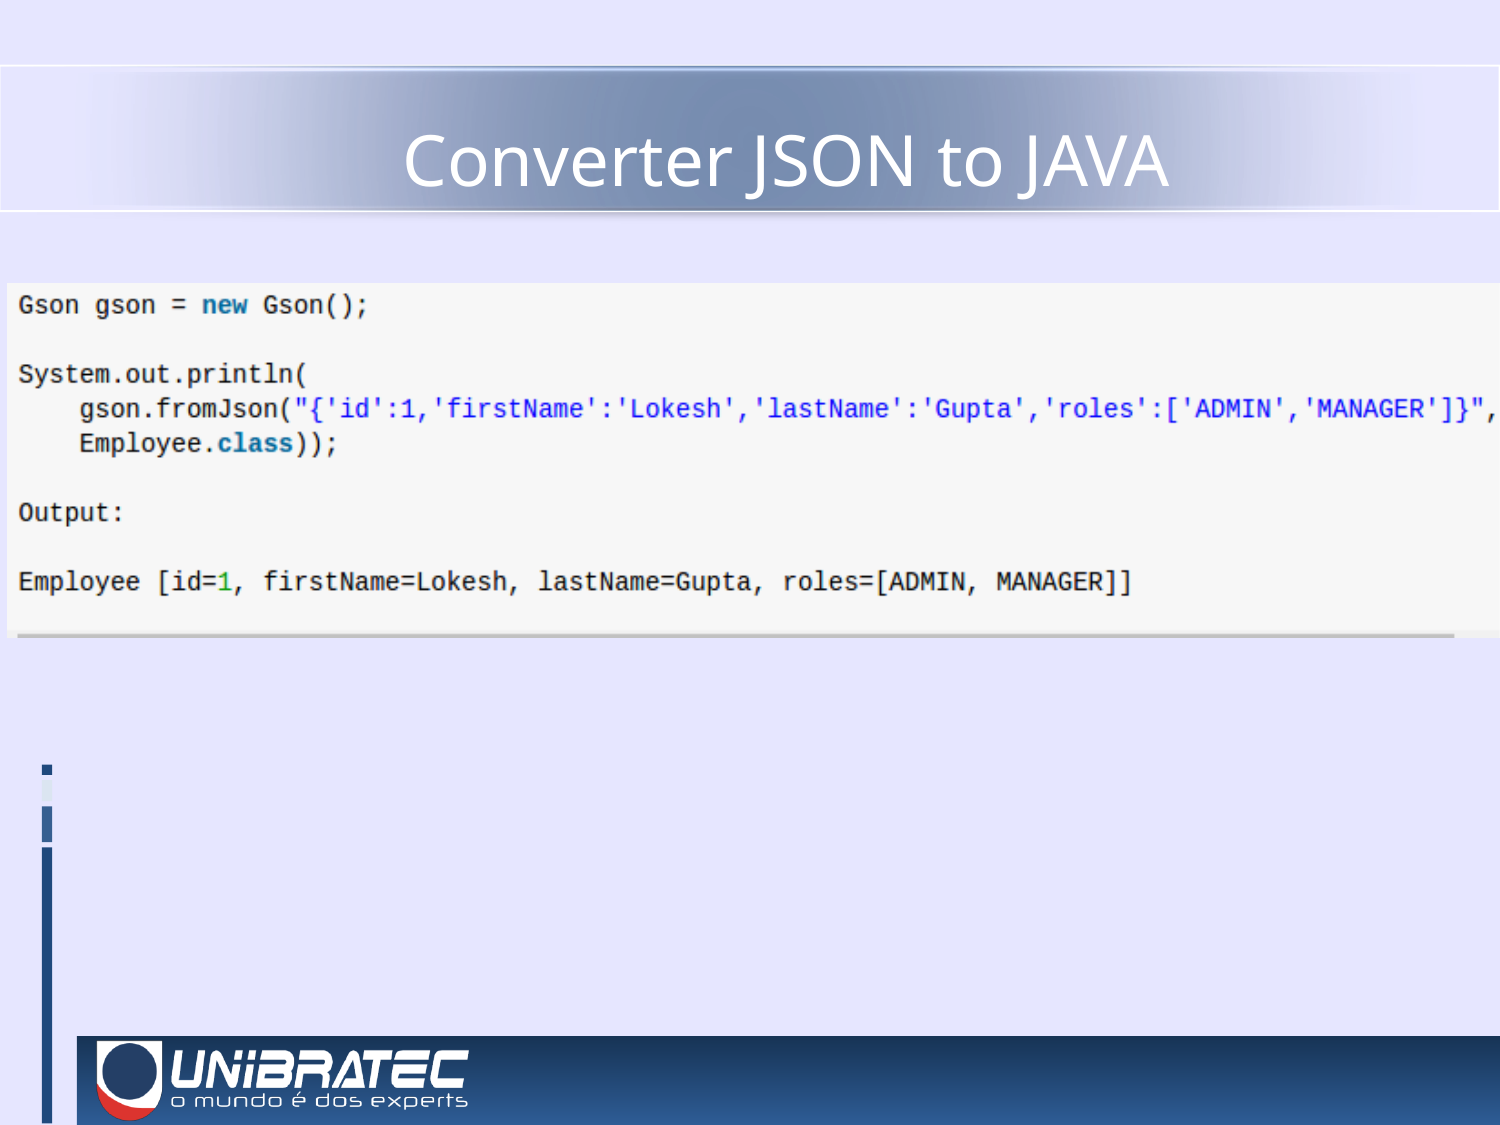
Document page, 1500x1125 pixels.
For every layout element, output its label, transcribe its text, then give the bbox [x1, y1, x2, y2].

picture [7, 283, 1500, 638]
picture [96, 1040, 469, 1121]
title Converter JSON to JAVA [150, 84, 1424, 233]
picture [0, 58, 1500, 227]
